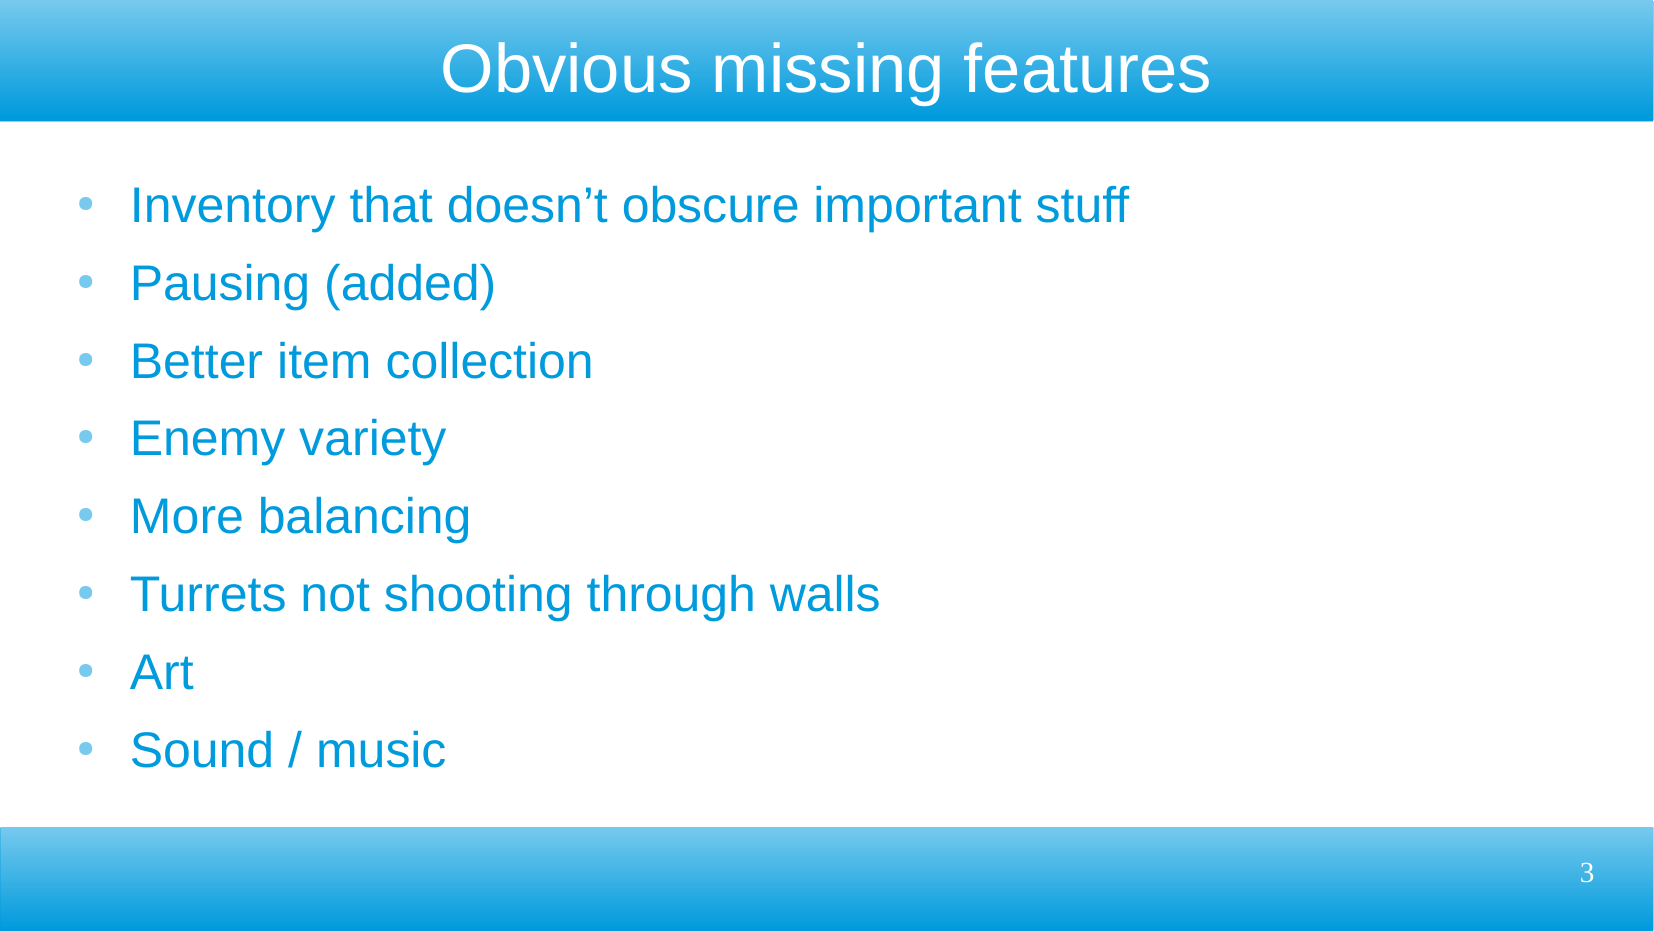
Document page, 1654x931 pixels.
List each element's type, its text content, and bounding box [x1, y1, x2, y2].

list Inventory that doesn’t obscure important stuff Pausing (added) Better item collection Enemy variety More balancing Turrets not shooting through walls Art Sound / music [59, 177, 1595, 768]
title Obvious missing features [59, 29, 1595, 108]
